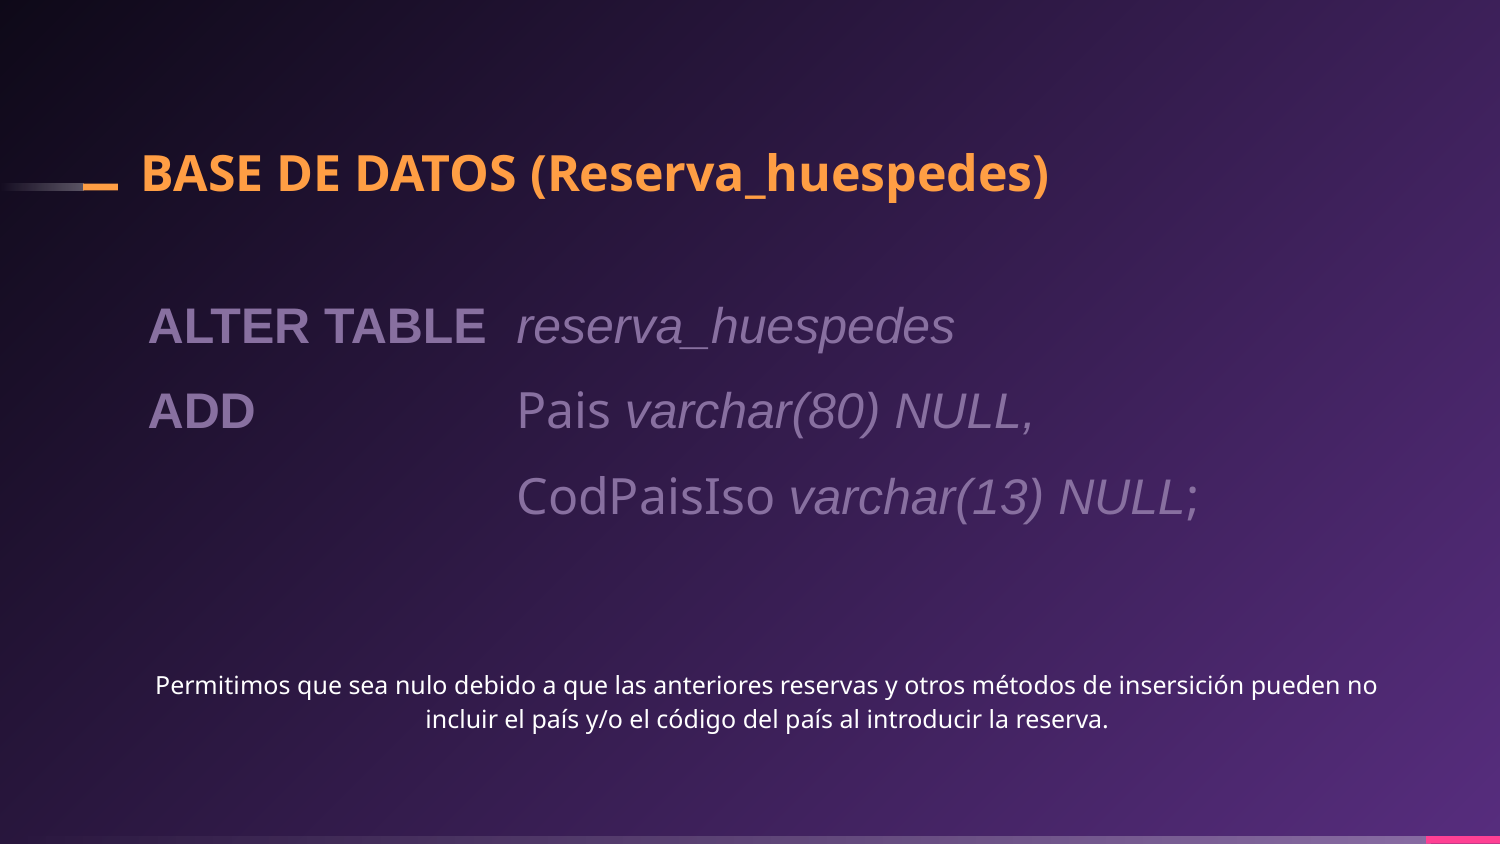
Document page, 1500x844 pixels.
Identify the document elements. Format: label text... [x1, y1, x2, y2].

text_box Permitimos que sea nulo debido a que las anteriores reservas y otros métodos de insersición pueden no incluir el país y/o el código del país al introducir la reserva. [118, 620, 1418, 798]
text_box BASE DE DATOS (Reserva_huespedes) [140, 137, 1360, 202]
text_box ALTER TABLE reserva_huespedes ADD Pais varchar(80) NULL, CodPaisIso varchar(13) NULL; [147, 284, 1300, 355]
